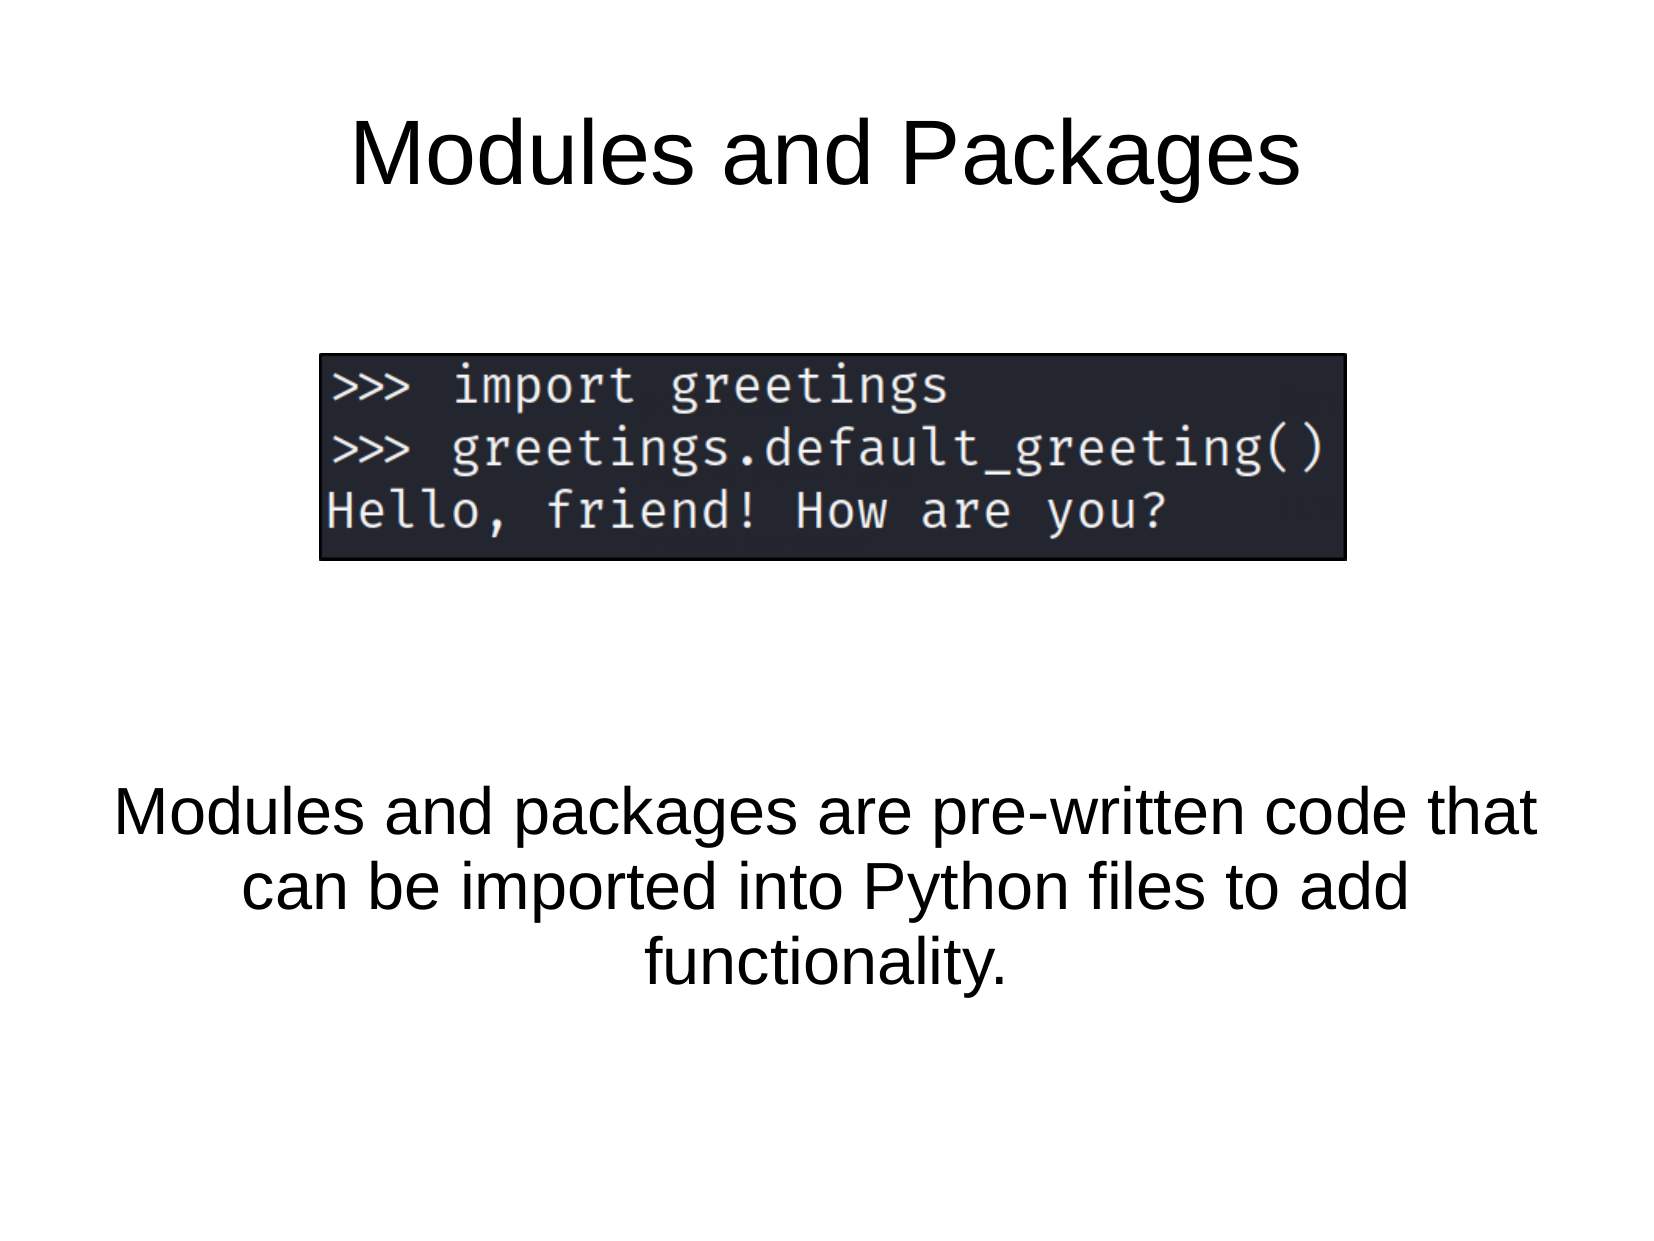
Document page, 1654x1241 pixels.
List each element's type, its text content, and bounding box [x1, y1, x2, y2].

picture [319, 353, 1347, 561]
subtitle Modules and packages are pre-written code that can be imported into Python files to add functionality. [82, 285, 1571, 1114]
title Modules and Packages [82, 49, 1571, 257]
